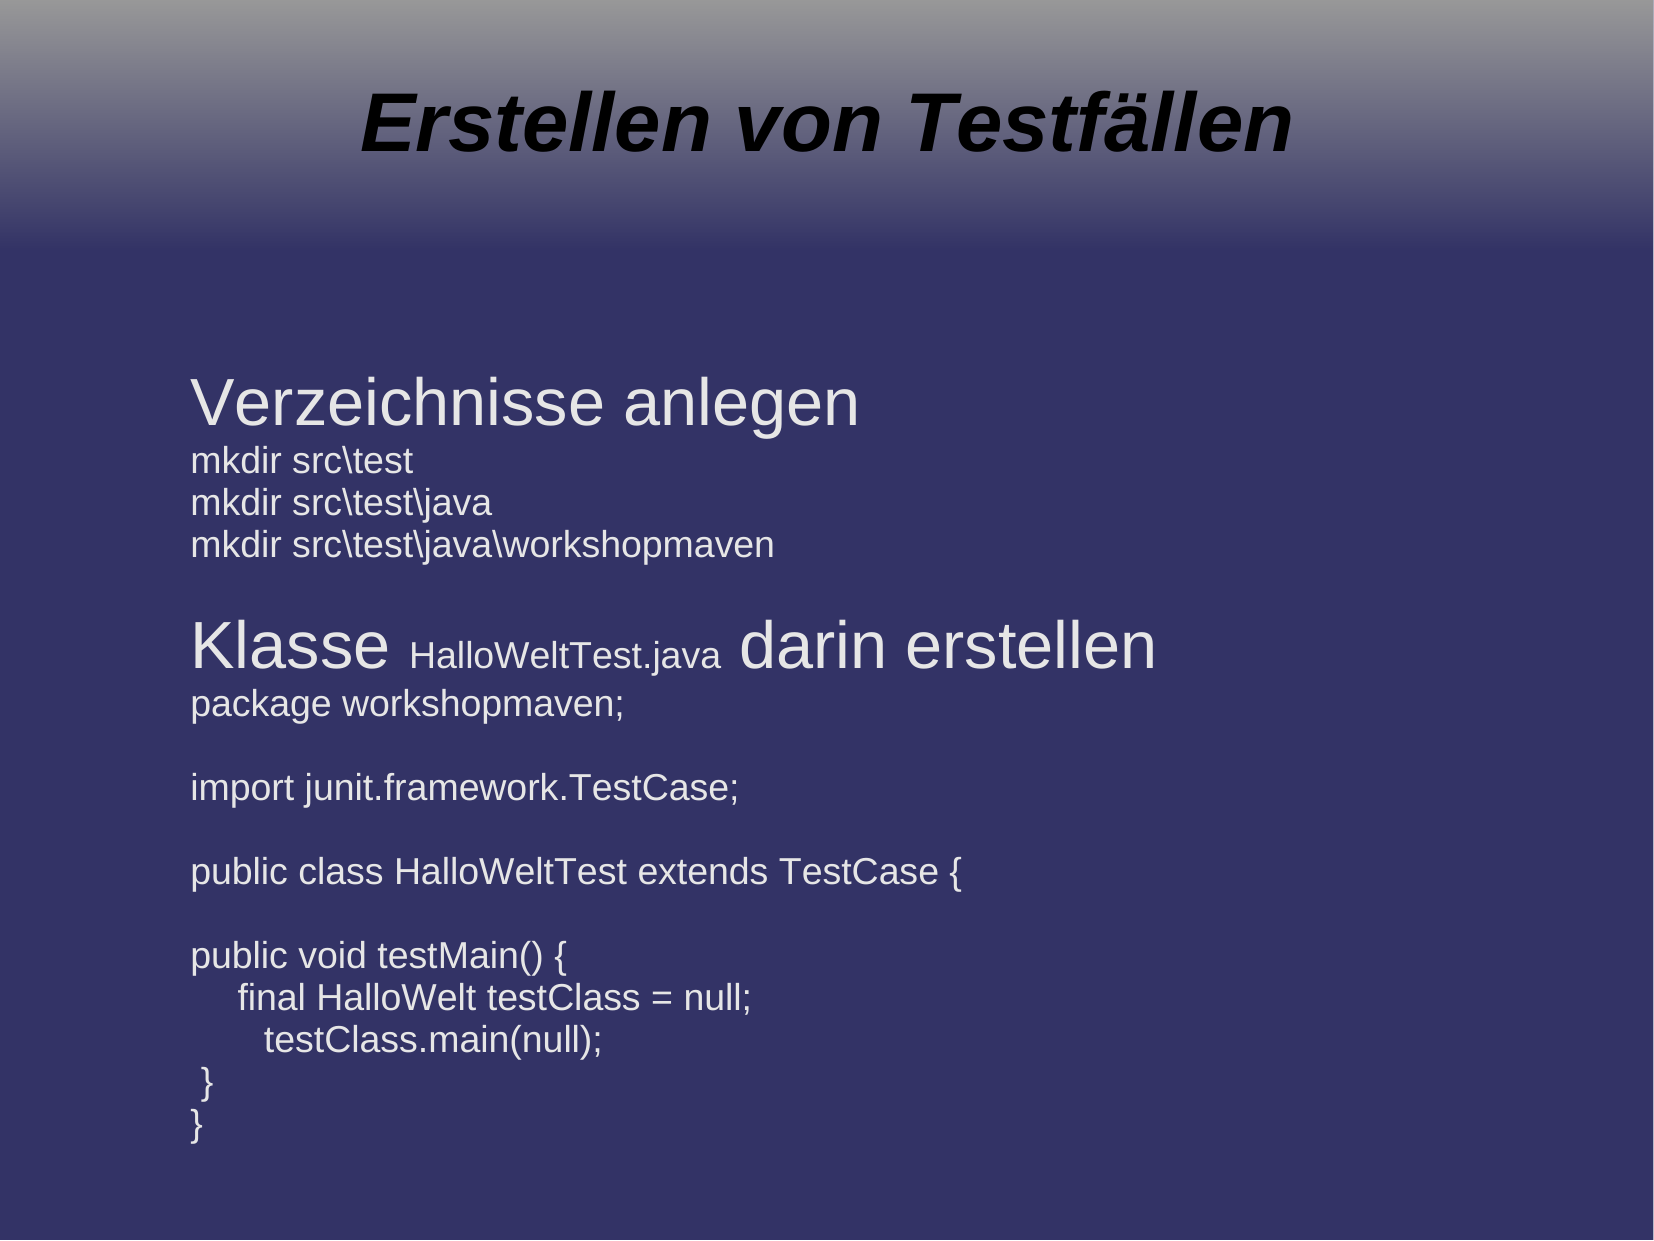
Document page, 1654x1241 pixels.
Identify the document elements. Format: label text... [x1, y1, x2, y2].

list Verzeichnisse anlegen mkdir src\test mkdir src\test\java mkdir src\test\java\workshopmaven Klasse HalloWeltTest.java darin erstellen package workshopmaven; import junit.framework.TestCase; public class HalloWeltTest extends TestCase { public void testMain() { final HalloWelt testClass = null; testClass.main(null); } } [178, 364, 1570, 1188]
title Erstellen von Testfällen [121, 19, 1534, 227]
